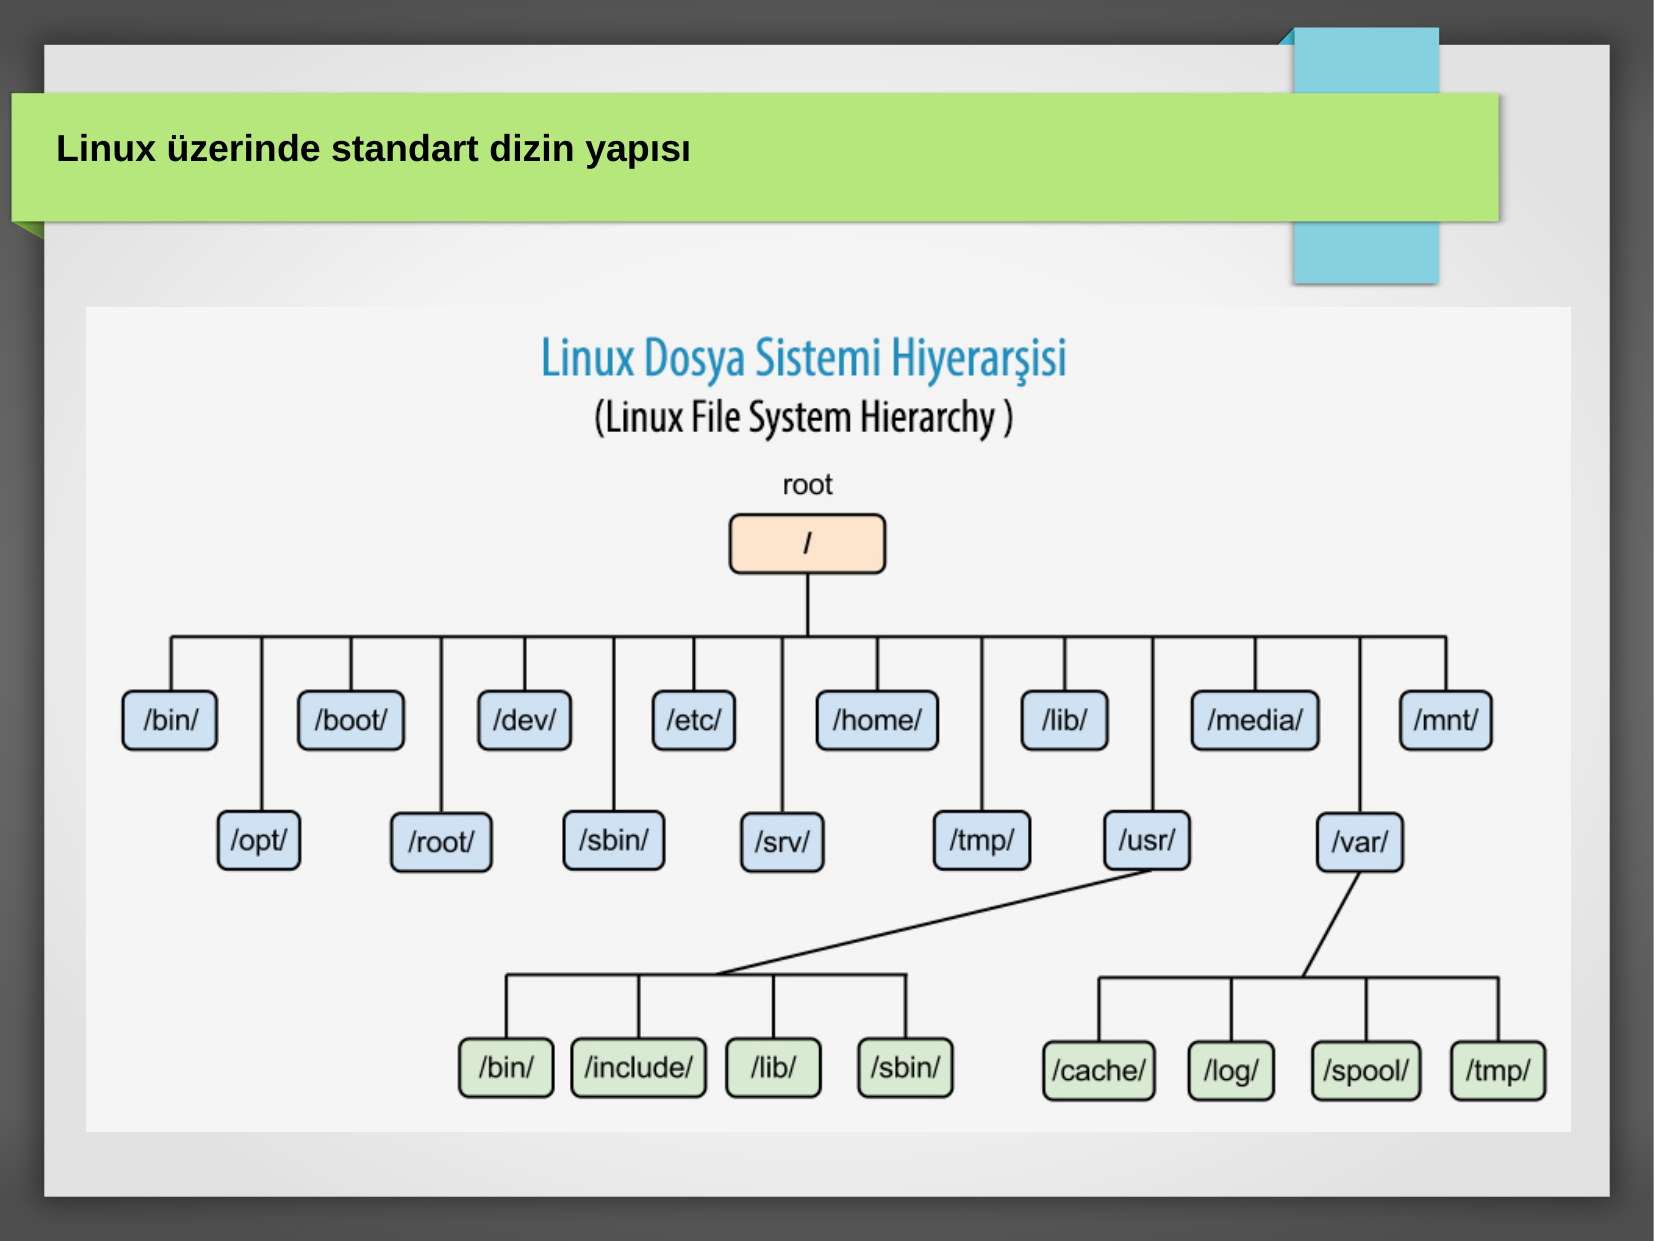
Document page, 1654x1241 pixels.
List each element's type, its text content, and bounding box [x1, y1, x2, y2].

picture [0, 0, 1654, 1241]
text_box Linux üzerinde standart dizin yapısı [41, 120, 1134, 220]
